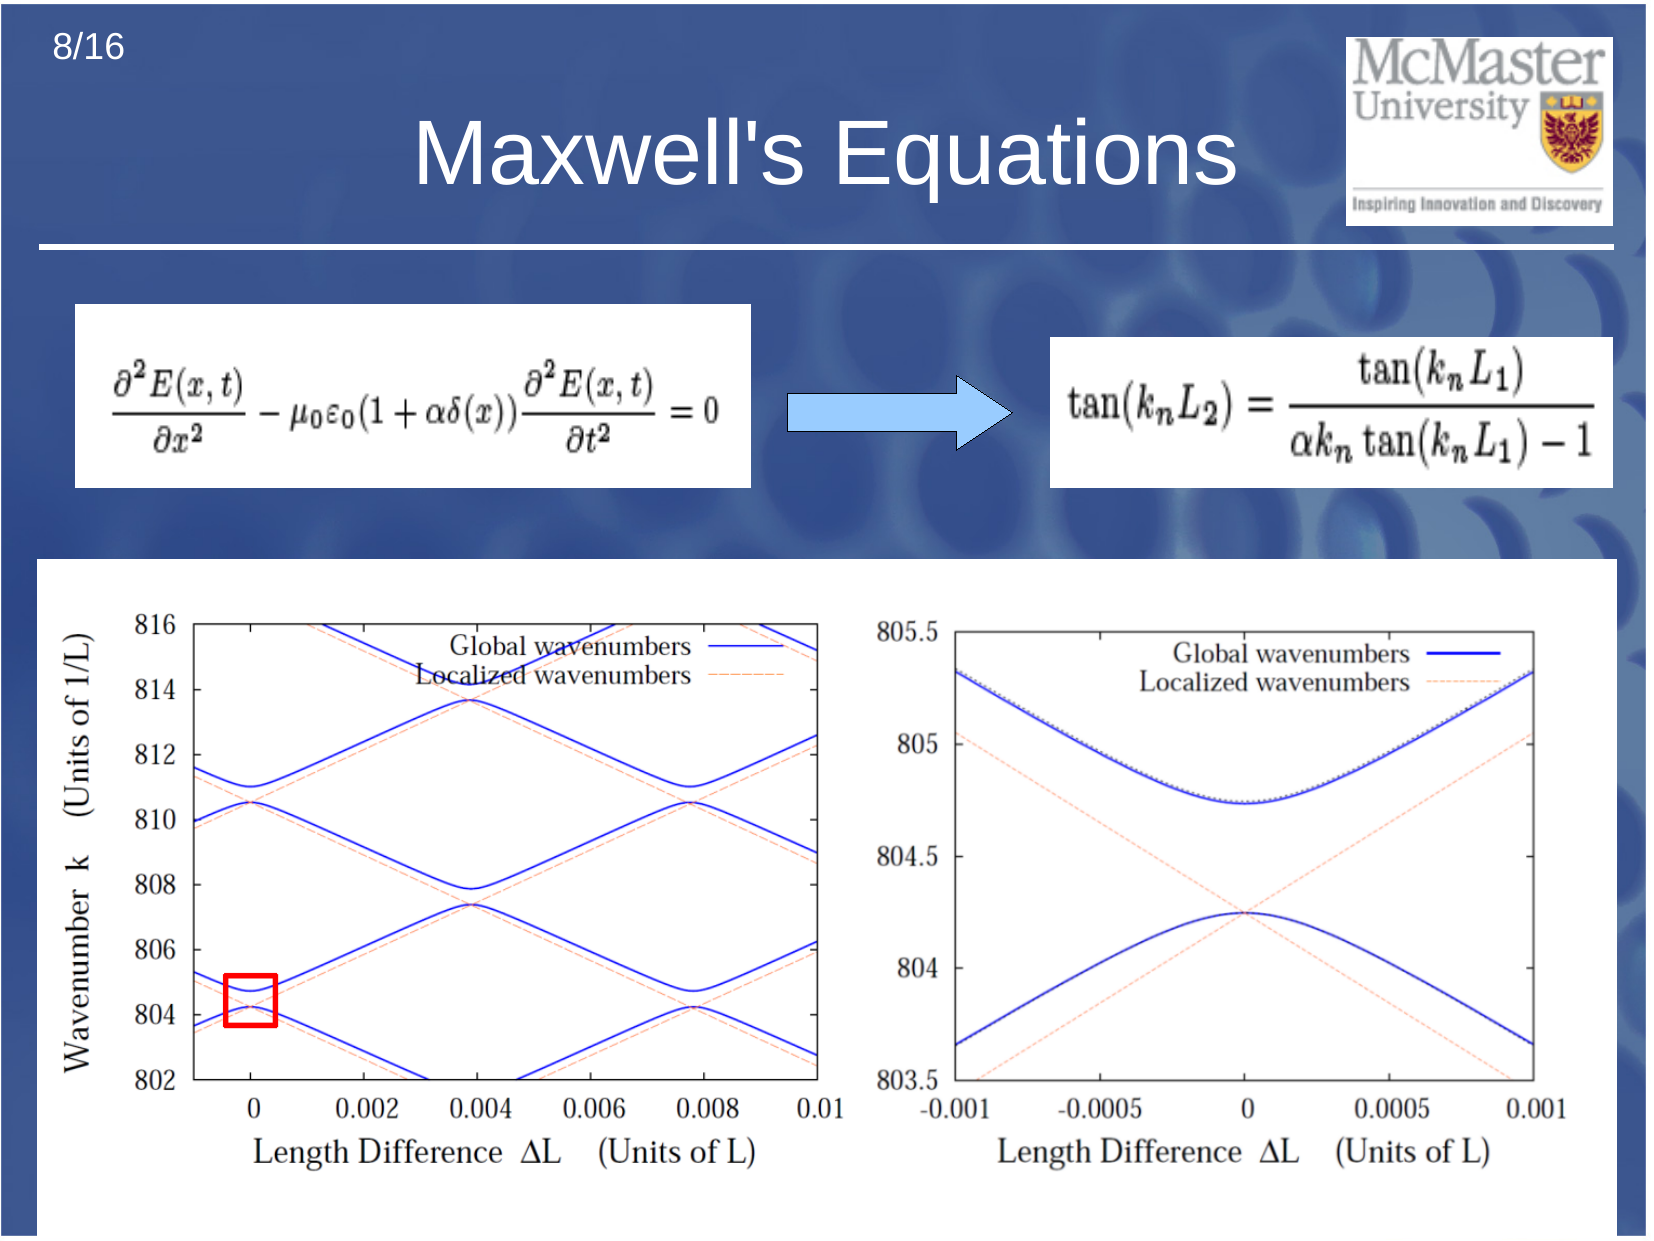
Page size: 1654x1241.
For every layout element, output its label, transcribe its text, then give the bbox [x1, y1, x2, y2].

text_box 8/16 [37, 18, 147, 76]
picture [0, 0, 1651, 1241]
title Maxwell's Equations [82, 250, 1571, 257]
title Maxwell's Equations [82, 49, 1571, 244]
text_box [787, 375, 1013, 451]
